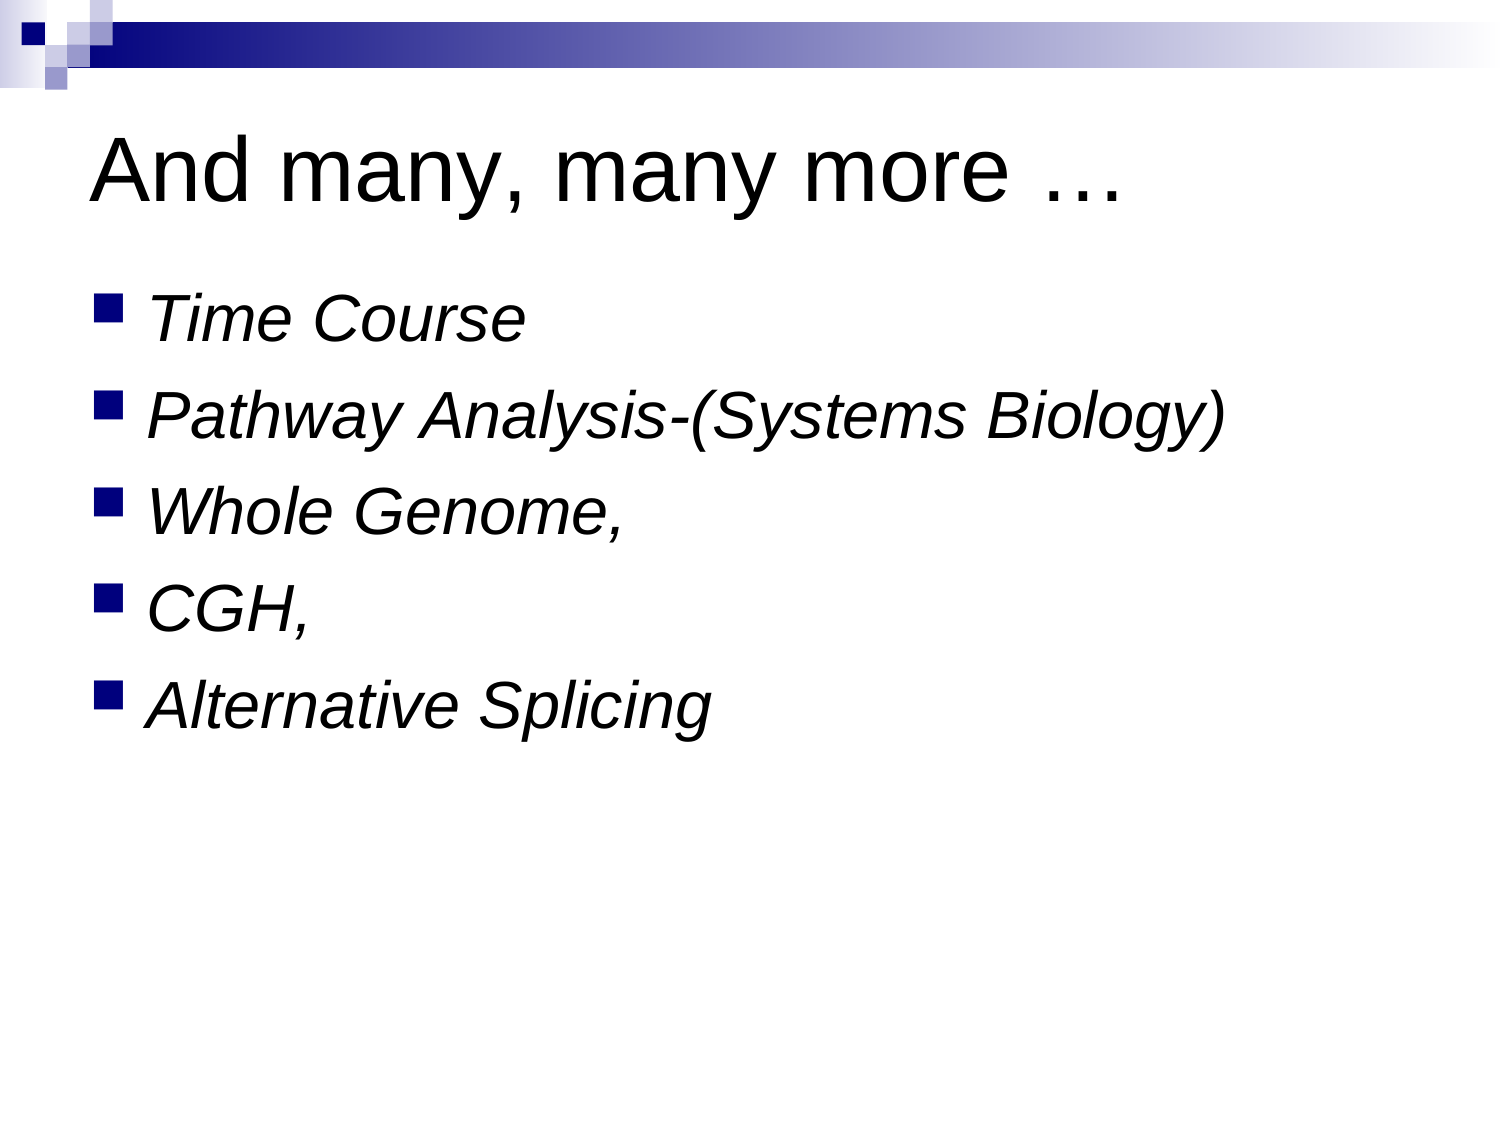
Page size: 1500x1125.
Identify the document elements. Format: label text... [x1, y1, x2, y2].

list Time Course Pathway Analysis-(Systems Biology) Whole Genome, CGH, Alternative Splicing [75, 267, 1426, 963]
title And many, many more … [75, 75, 1426, 256]
